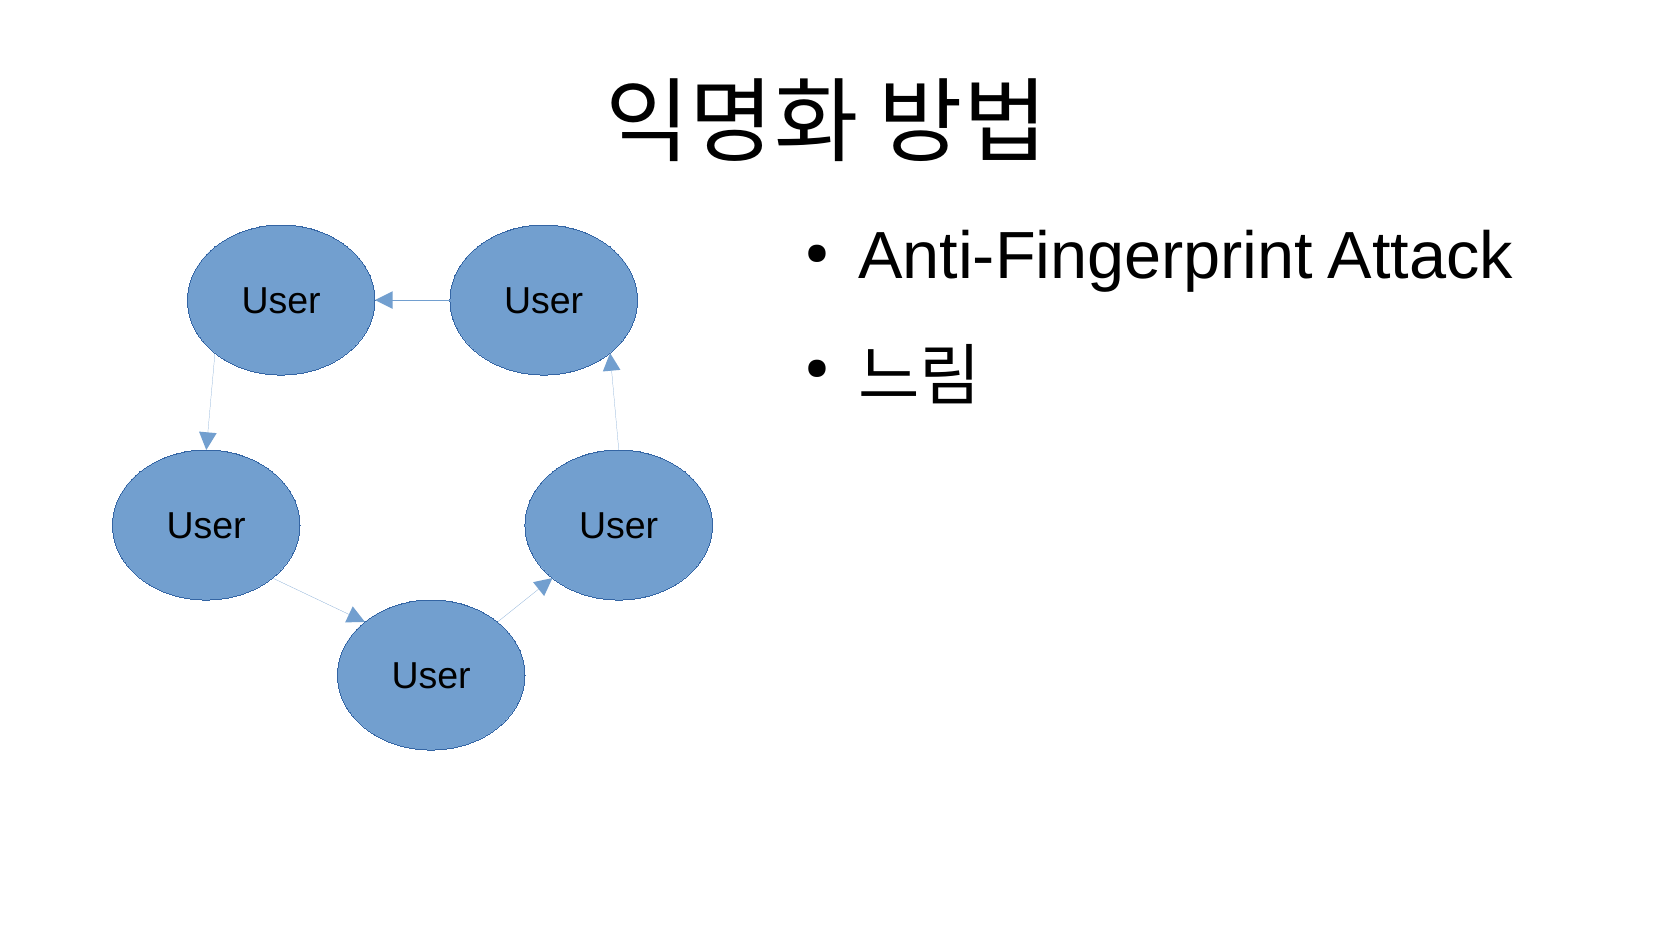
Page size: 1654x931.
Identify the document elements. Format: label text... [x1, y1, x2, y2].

title 익명화 방법 [82, 37, 1571, 193]
text_box User [187, 225, 375, 376]
text_box User [449, 225, 638, 376]
text_box User [112, 450, 301, 601]
text_box User [337, 600, 526, 751]
text_box User [524, 450, 713, 601]
list Anti-Fingerprint Attack 느림 [787, 217, 1572, 758]
